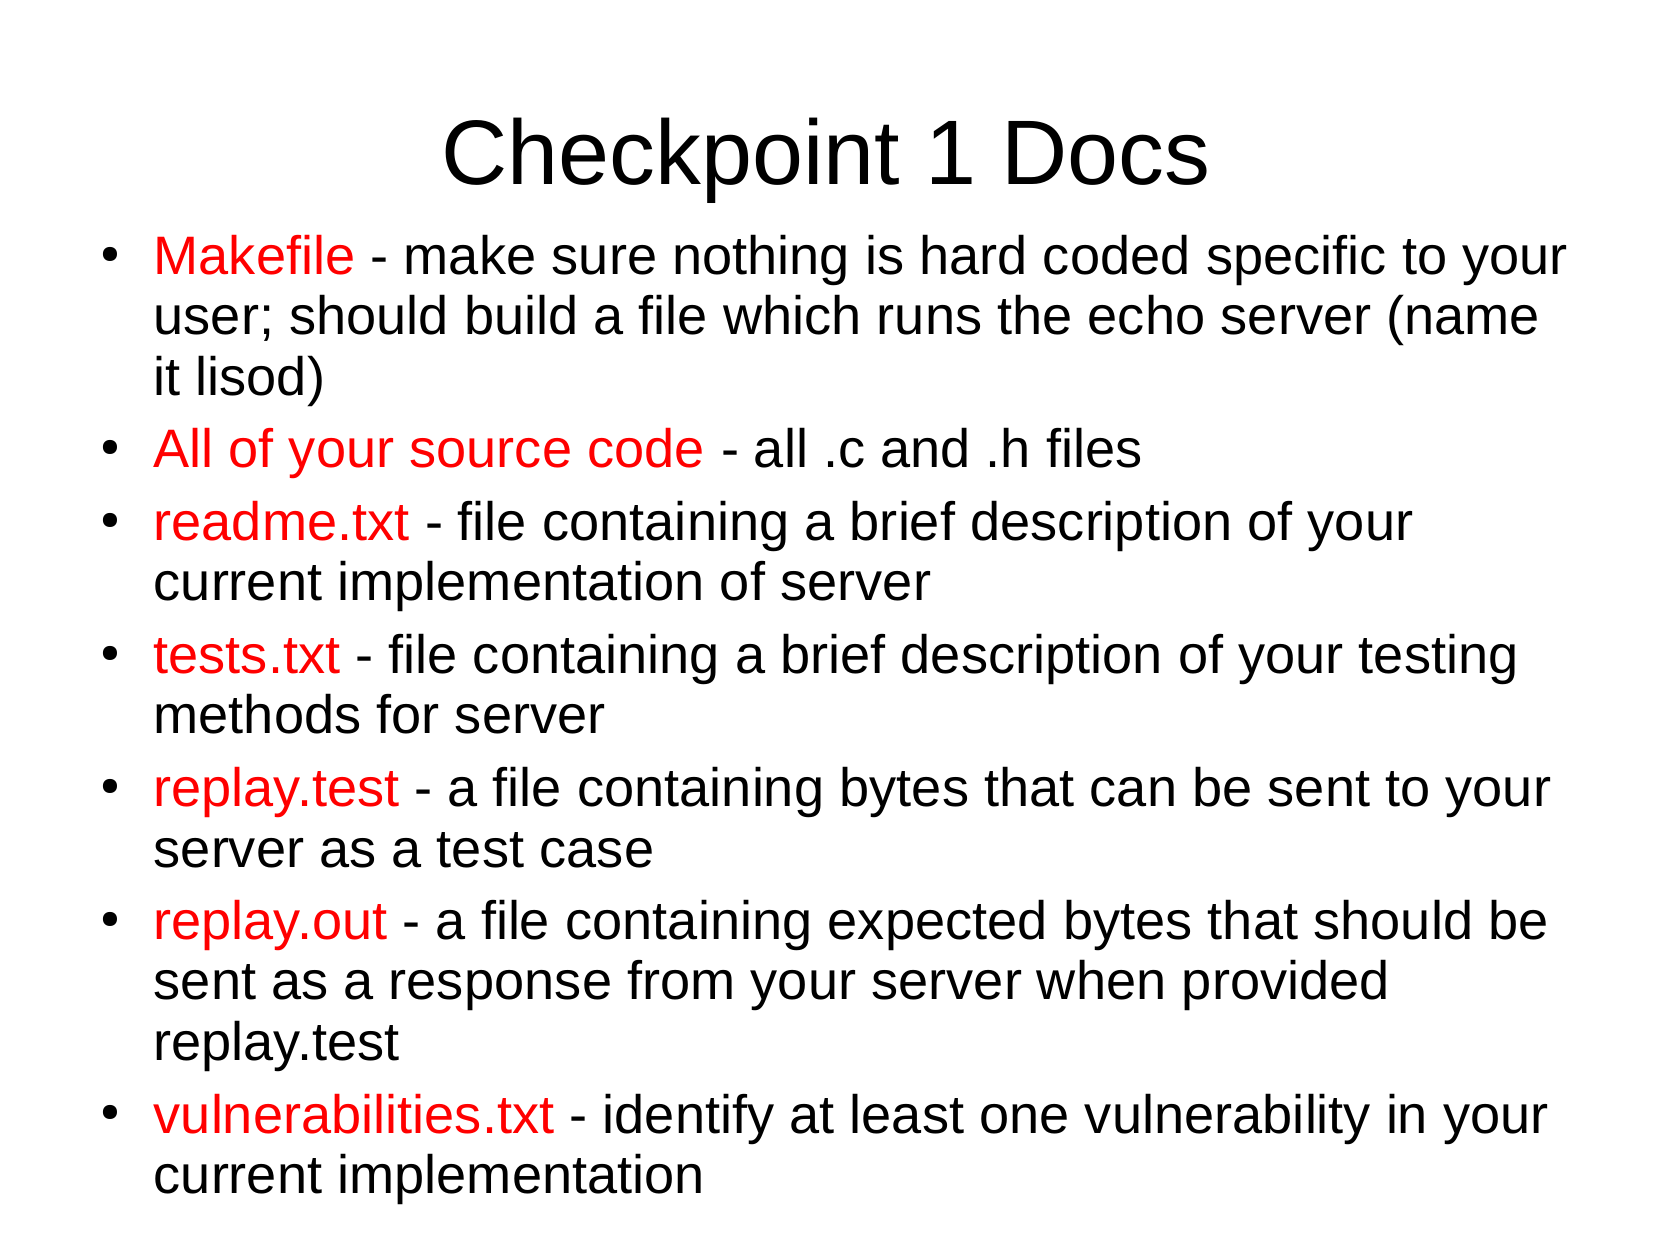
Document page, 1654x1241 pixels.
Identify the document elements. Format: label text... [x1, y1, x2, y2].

title Checkpoint 1 Docs [82, 56, 1571, 225]
list Makefile - make sure nothing is hard coded specific to your user; should build a file which runs the echo server (name it lisod) All of your source code - all .c and .h files readme.txt - file containing a brief description of your current implementation of server tests.txt - file containing a brief description of your testing methods for server replay.test - a file containing bytes that can be sent to your server as a test case replay.out - a file containing expected bytes that should be sent as a response from your server when provided replay.test vulnerabilities.txt - identify at least one vulnerability in your current implementation [82, 225, 1571, 1044]
